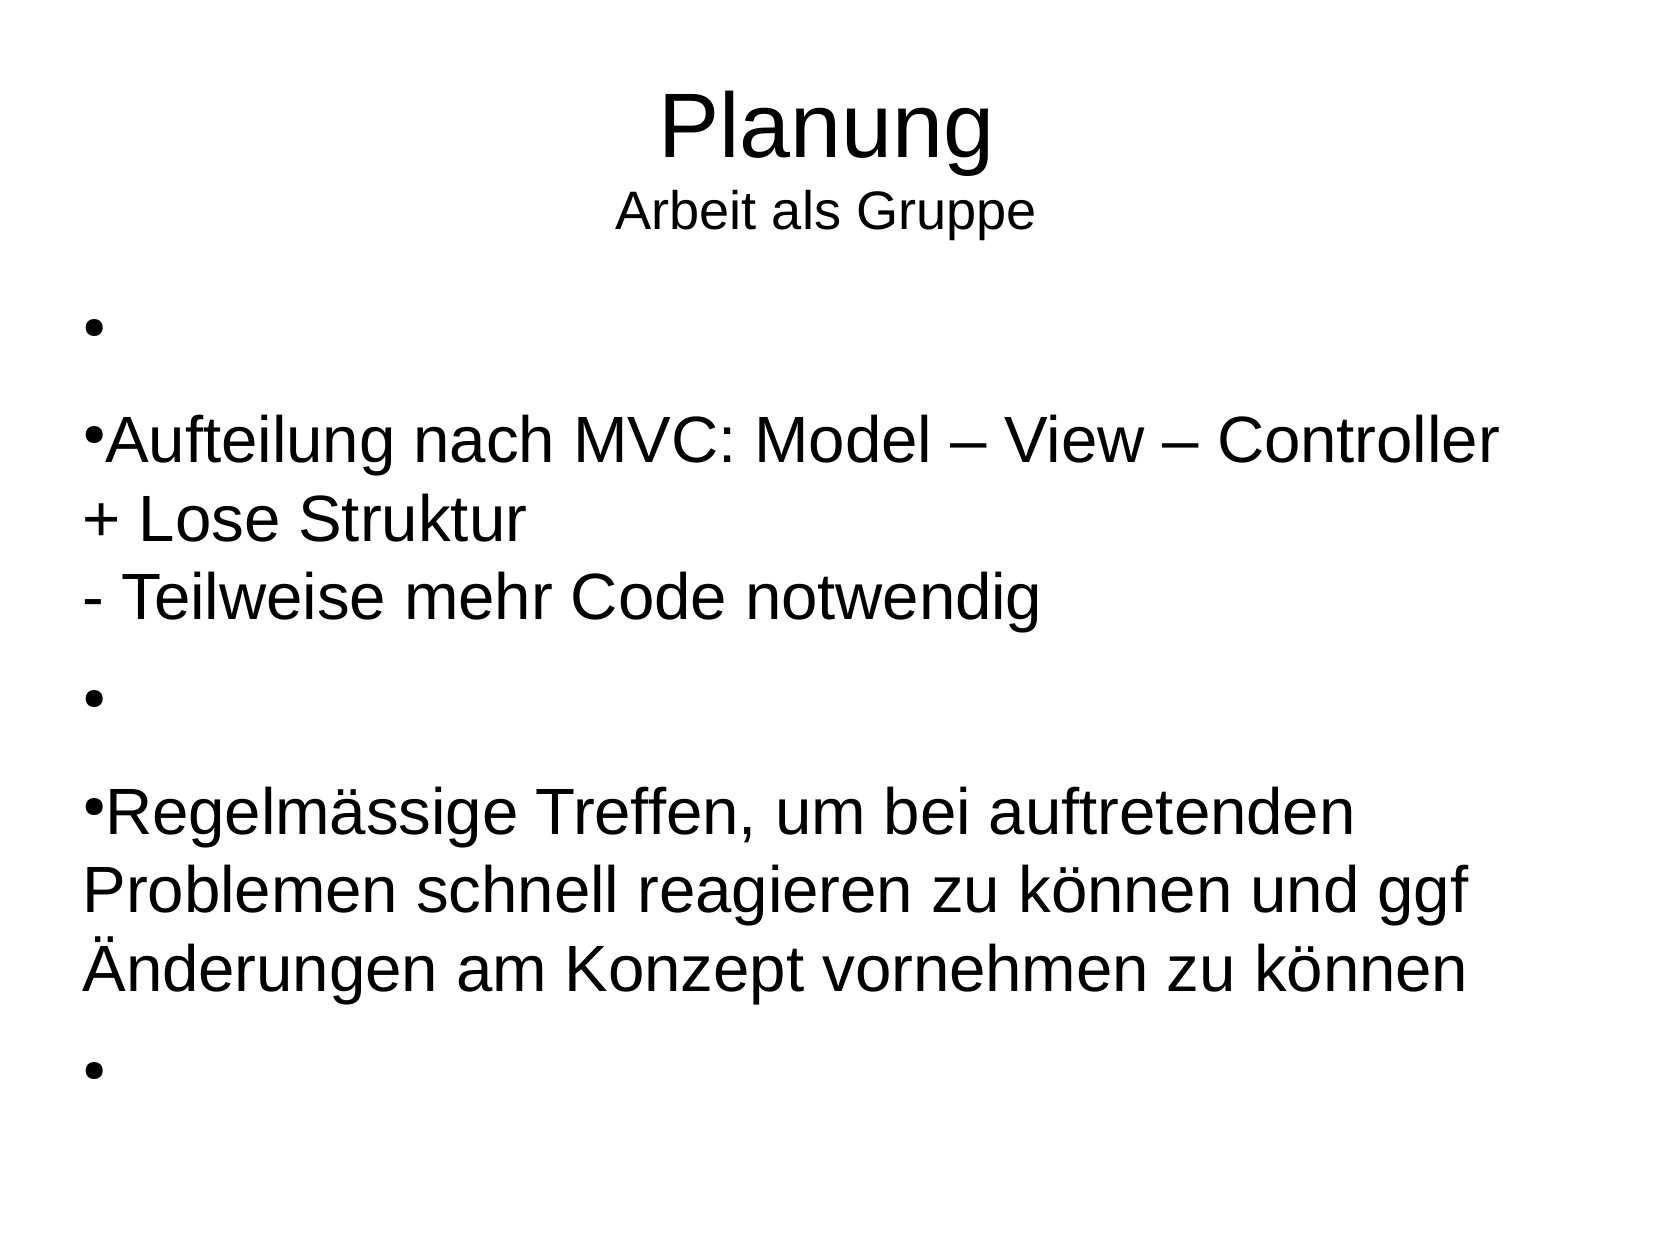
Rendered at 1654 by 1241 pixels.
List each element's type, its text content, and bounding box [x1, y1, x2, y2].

title Planung Arbeit als Gruppe [82, 49, 1571, 257]
list Aufteilung nach MVC: Model – View – Controller + Lose Struktur - Teilweise mehr Code notwendig Regelmässige Treffen, um bei auftretenden Problemen schnell reagieren zu können und ggf Änderungen am Konzept vornehmen zu können [82, 290, 1571, 1010]
